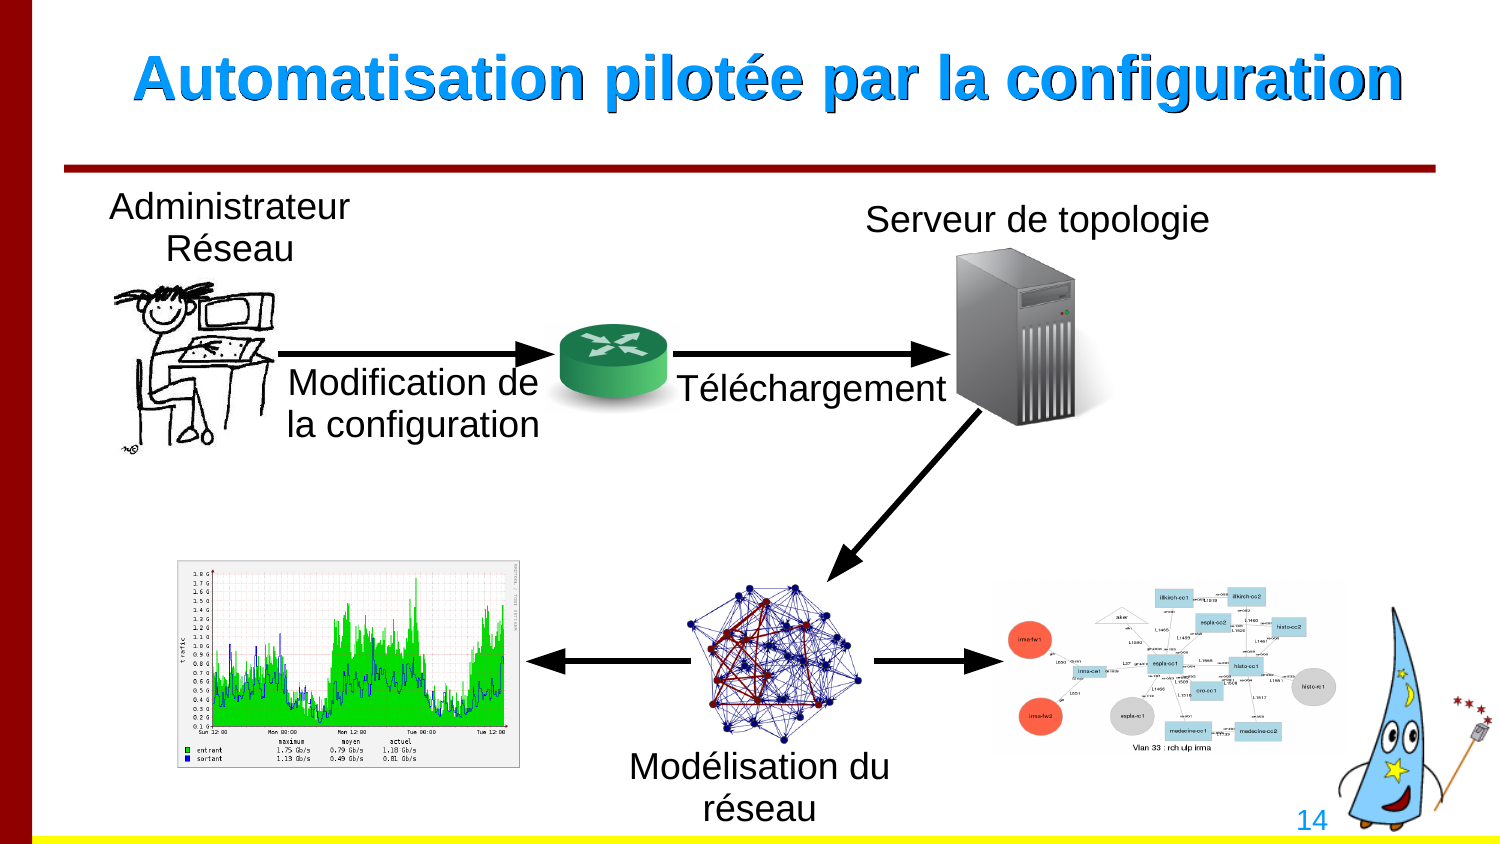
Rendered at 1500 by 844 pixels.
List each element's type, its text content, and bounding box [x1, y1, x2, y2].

text_box Modélisation du réseau [614, 738, 945, 838]
picture [114, 319, 278, 455]
text_box Modification de la configuration [253, 354, 573, 454]
picture [685, 582, 863, 738]
picture [177, 560, 520, 768]
picture [545, 324, 680, 414]
picture [992, 578, 1492, 832]
title Automatisation pilotée par la configuration [85, 12, 1452, 145]
picture [956, 249, 1134, 426]
text_box Serveur de topologie [850, 191, 1226, 249]
text_box Administrateur Réseau [94, 178, 366, 319]
text_box Téléchargement [661, 360, 1016, 418]
